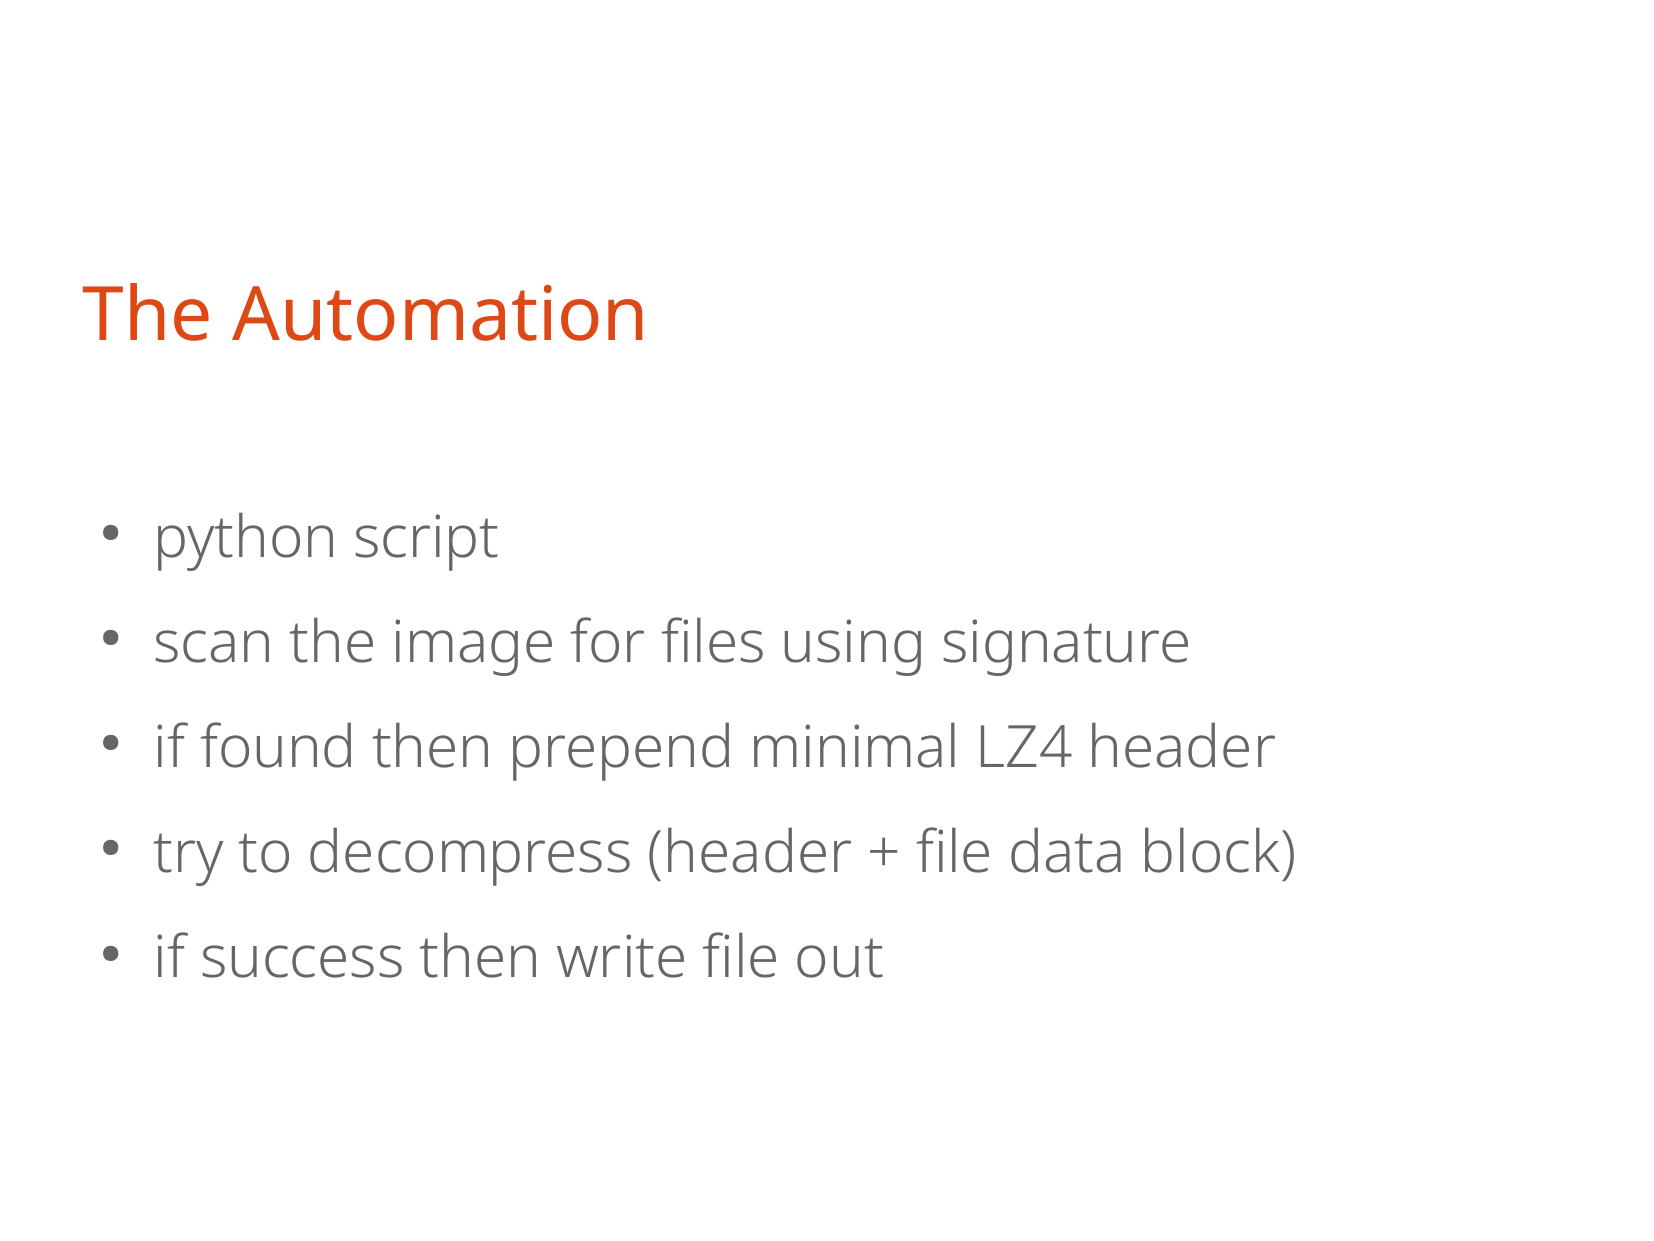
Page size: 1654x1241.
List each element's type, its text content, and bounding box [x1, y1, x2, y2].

list python script scan the image for files using signature if found then prepend minimal LZ4 header try to decompress (header + file data block) if success then write file out [82, 389, 1571, 1010]
title The Automation [82, 248, 1571, 375]
